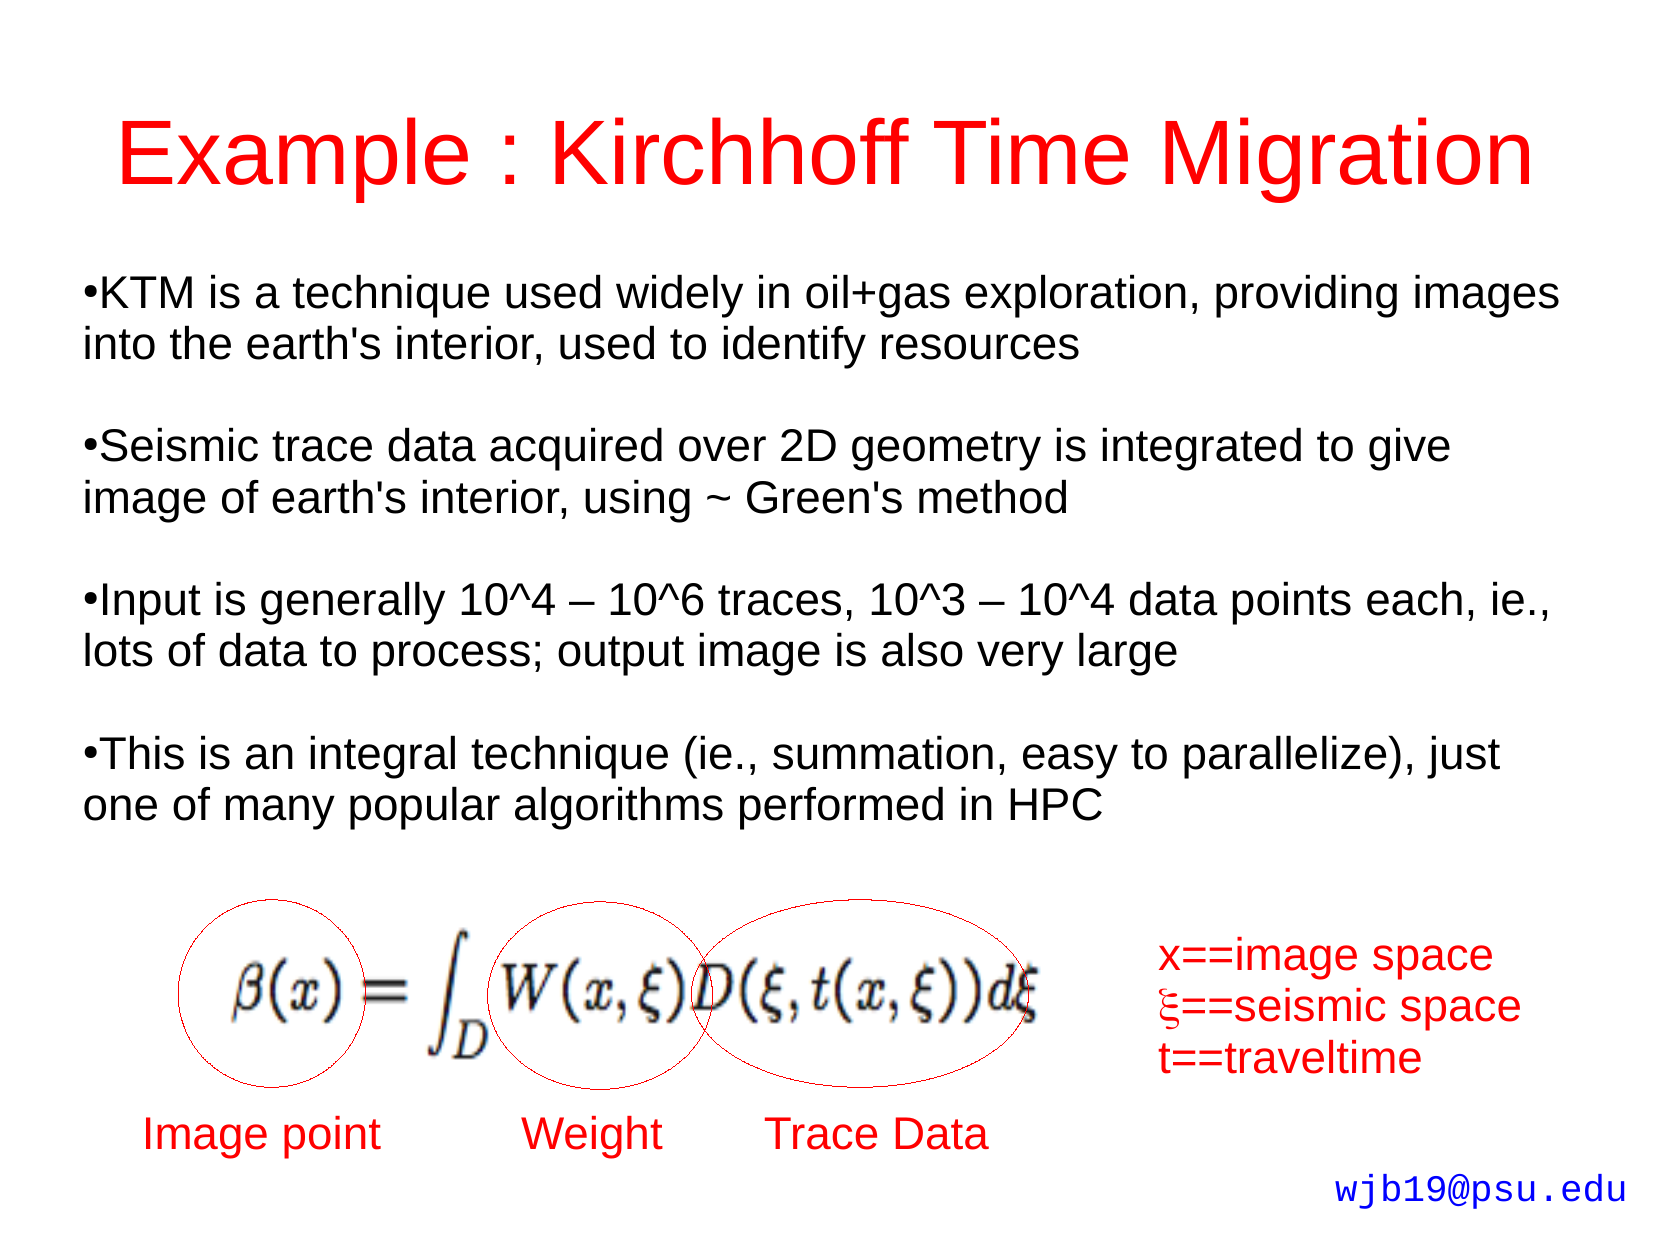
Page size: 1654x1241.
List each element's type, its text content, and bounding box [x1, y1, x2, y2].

text_box Image point Weight Trace Data [127, 1101, 1018, 1219]
picture [201, 913, 1064, 1102]
subtitle KTM is a technique used widely in oil+gas exploration, providing images into the earth's interior, used to identify resources Seismic trace data acquired over 2D geometry is integrated to give image of earth's interior, using ~ Green's method Input is generally 10^4 – 10^6 traces, 10^3 – 10^4 data points each, ie., lots of data to process; output image is also very large This is an integral technique (ie., summation, easy to parallelize), just one of many popular algorithms performed in HPC [82, 266, 1571, 1086]
text_box x==image space x==seismic space t==traveltime [1143, 921, 1538, 1099]
text_box wjb19@psu.edu [1320, 1162, 1643, 1220]
title Example : Kirchhoff Time Migration [82, 49, 1571, 257]
